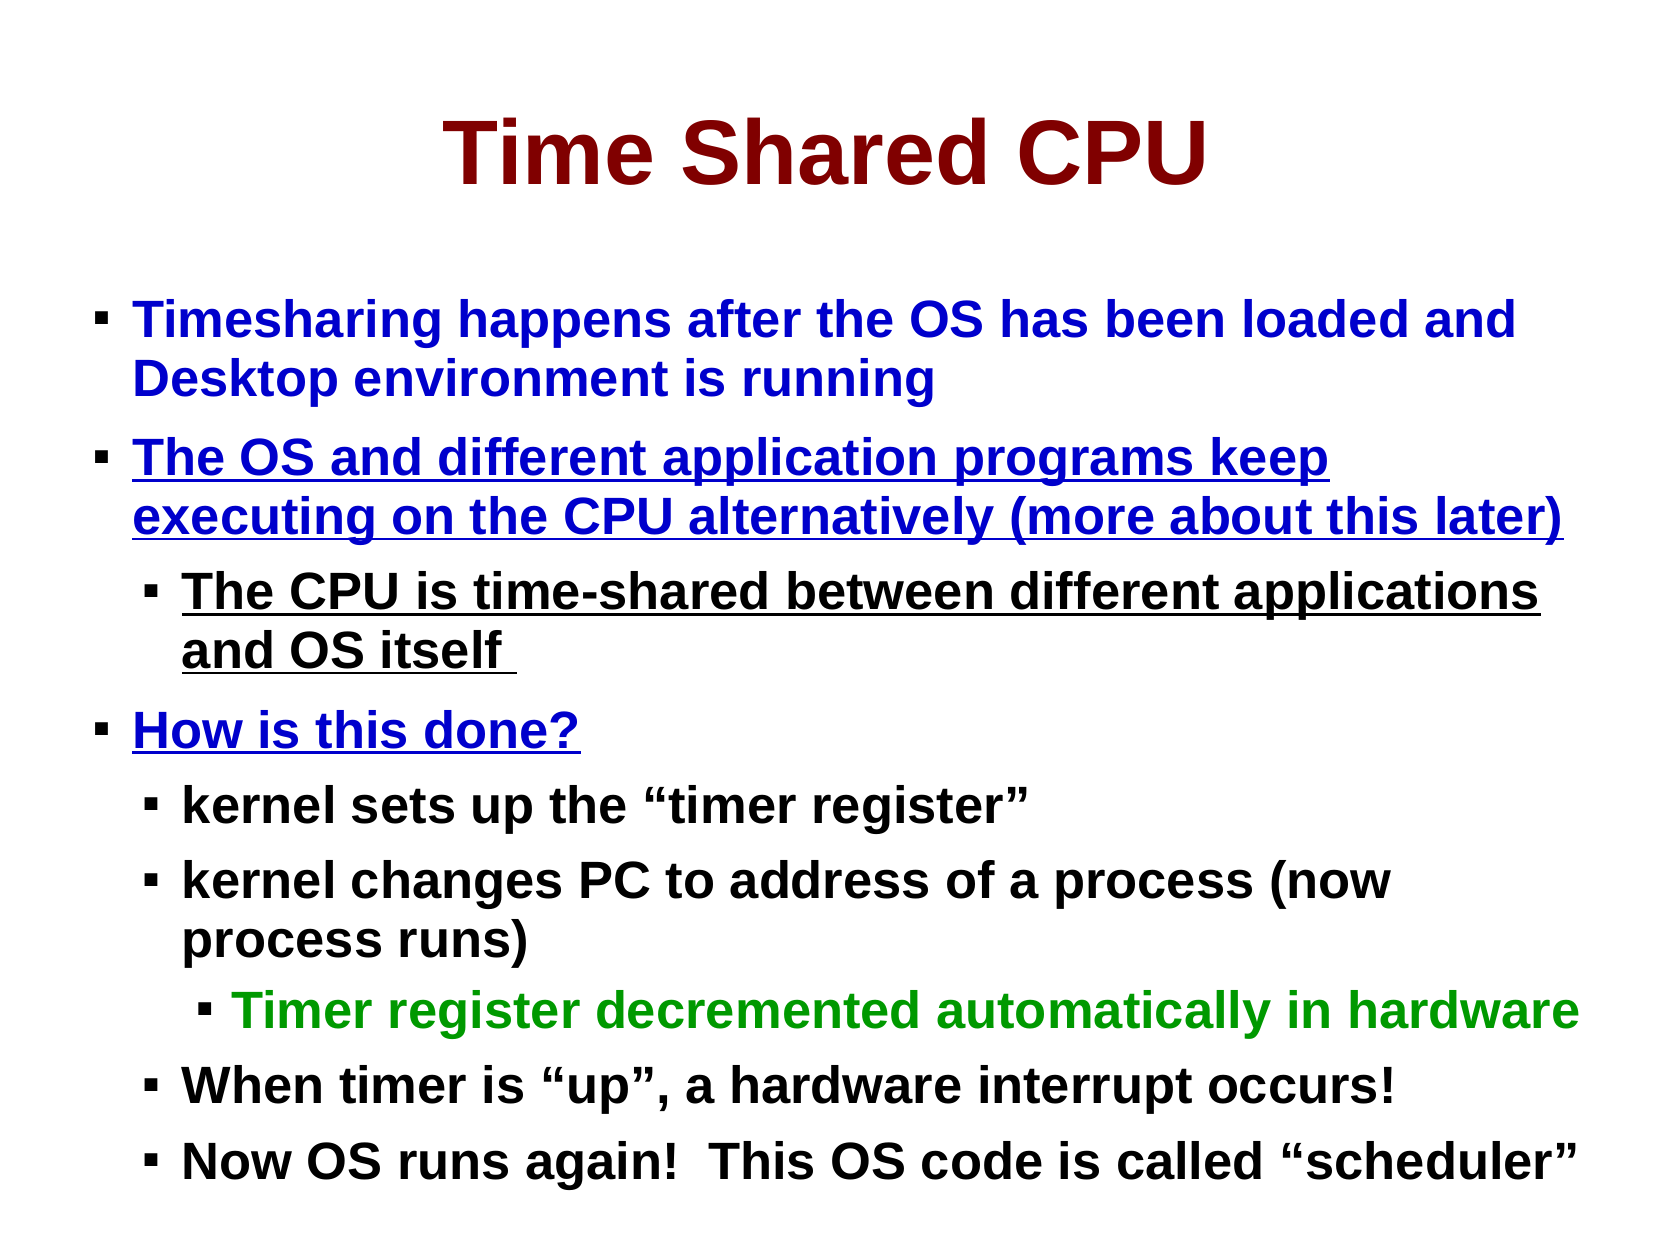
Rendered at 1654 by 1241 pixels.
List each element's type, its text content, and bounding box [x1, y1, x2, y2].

list Timesharing happens after the OS has been loaded and Desktop environment is running The OS and different application programs keep executing on the CPU alternatively (more about this later) The CPU is time-shared between different applications and OS itself How is this done? kernel sets up the “timer register” kernel changes PC to address of a process (now process runs) Timer register decremented automatically in hardware When timer is “up”, a hardware interrupt occurs! Now OS runs again! This OS code is called “scheduler” [82, 290, 1583, 1205]
title Time Shared CPU [82, 49, 1571, 257]
